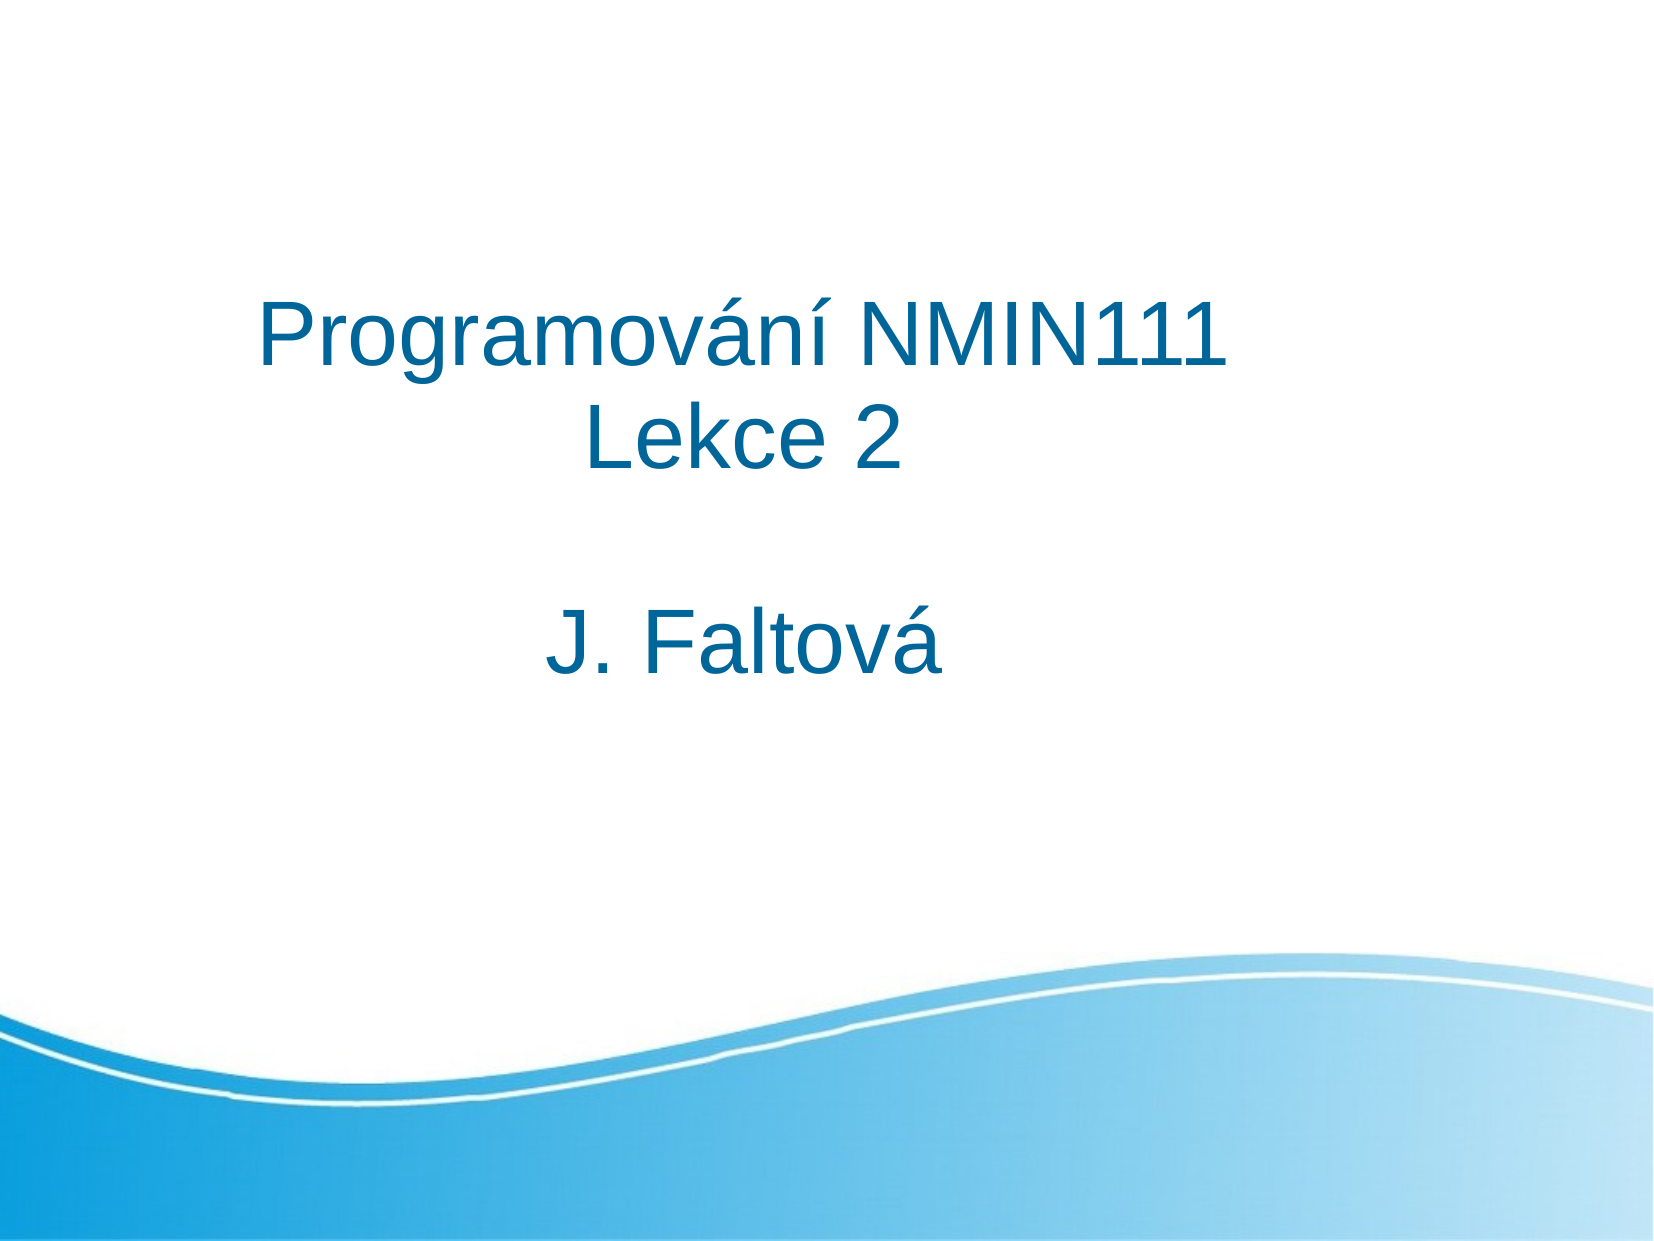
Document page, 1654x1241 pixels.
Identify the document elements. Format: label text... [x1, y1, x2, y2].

title Programování NMIN111 Lekce 2 J. Faltová [0, 282, 1489, 693]
picture [0, 952, 1654, 1241]
